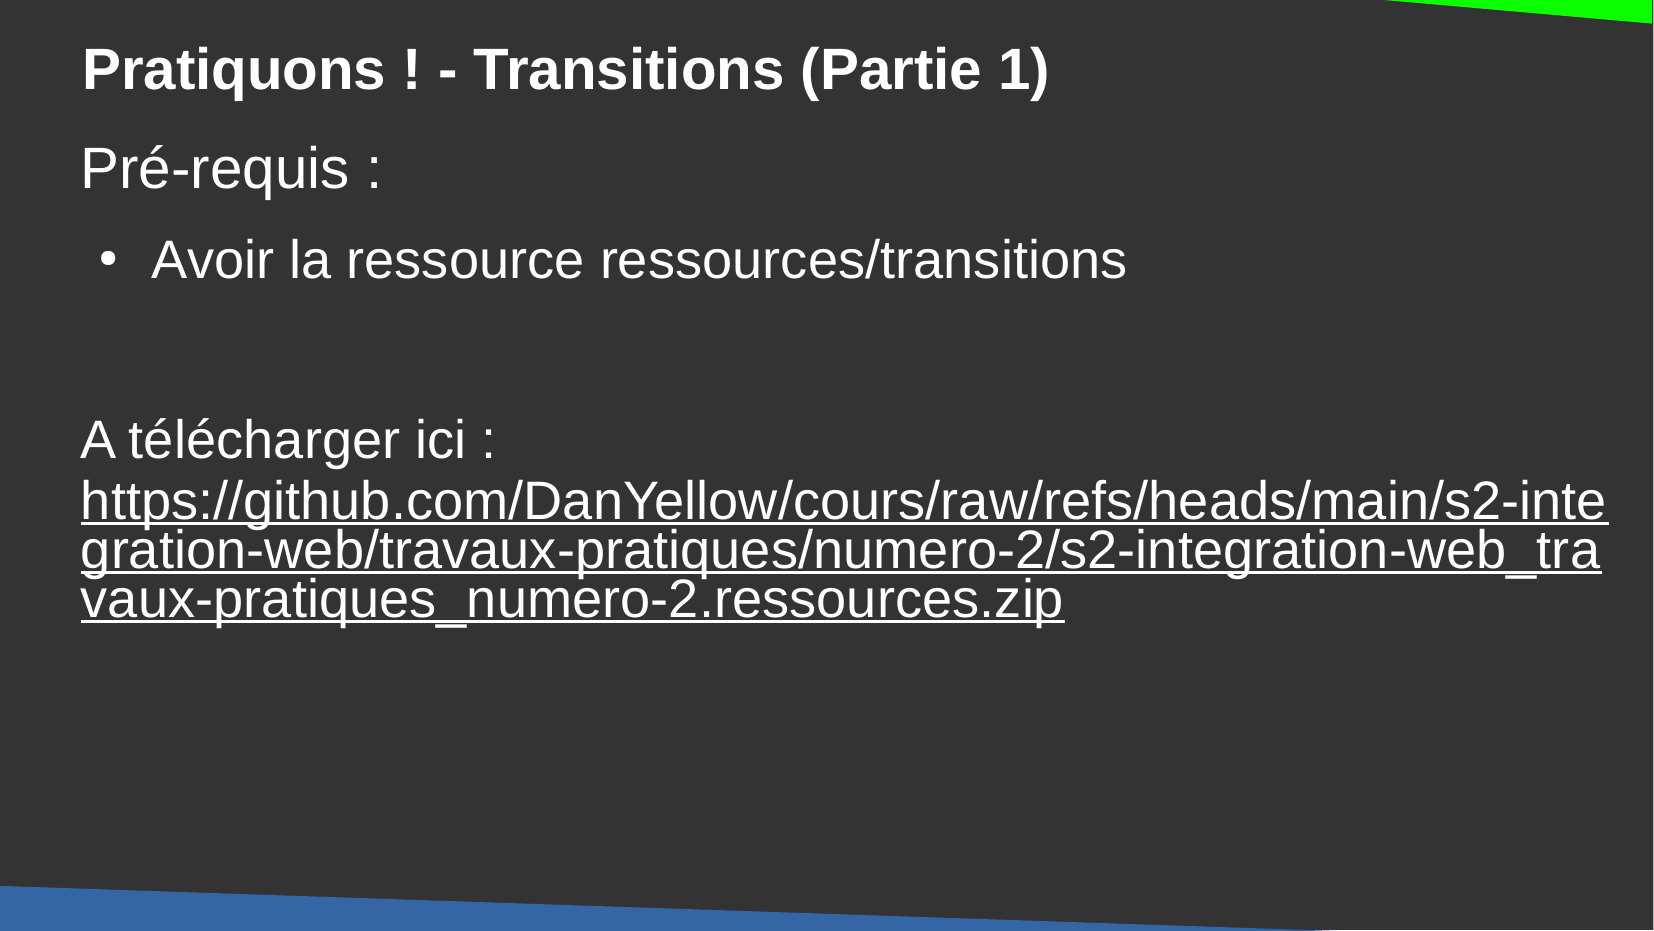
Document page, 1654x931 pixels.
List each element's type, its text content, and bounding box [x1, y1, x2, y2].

text_box [0, 885, 1337, 931]
text_box [1383, 0, 1653, 24]
title Pratiquons ! - Transitions (Partie 1) [82, 37, 1571, 114]
list Pré-requis : Avoir la ressource ressources/transitions A télécharger ici : https://github.com/DanYellow/cours/raw/refs/heads/main/s2-integration-web/travaux-pratiques/numero-2/s2-integration-web_travaux-pratiques_numero-2.ressources.zip [80, 135, 1620, 721]
